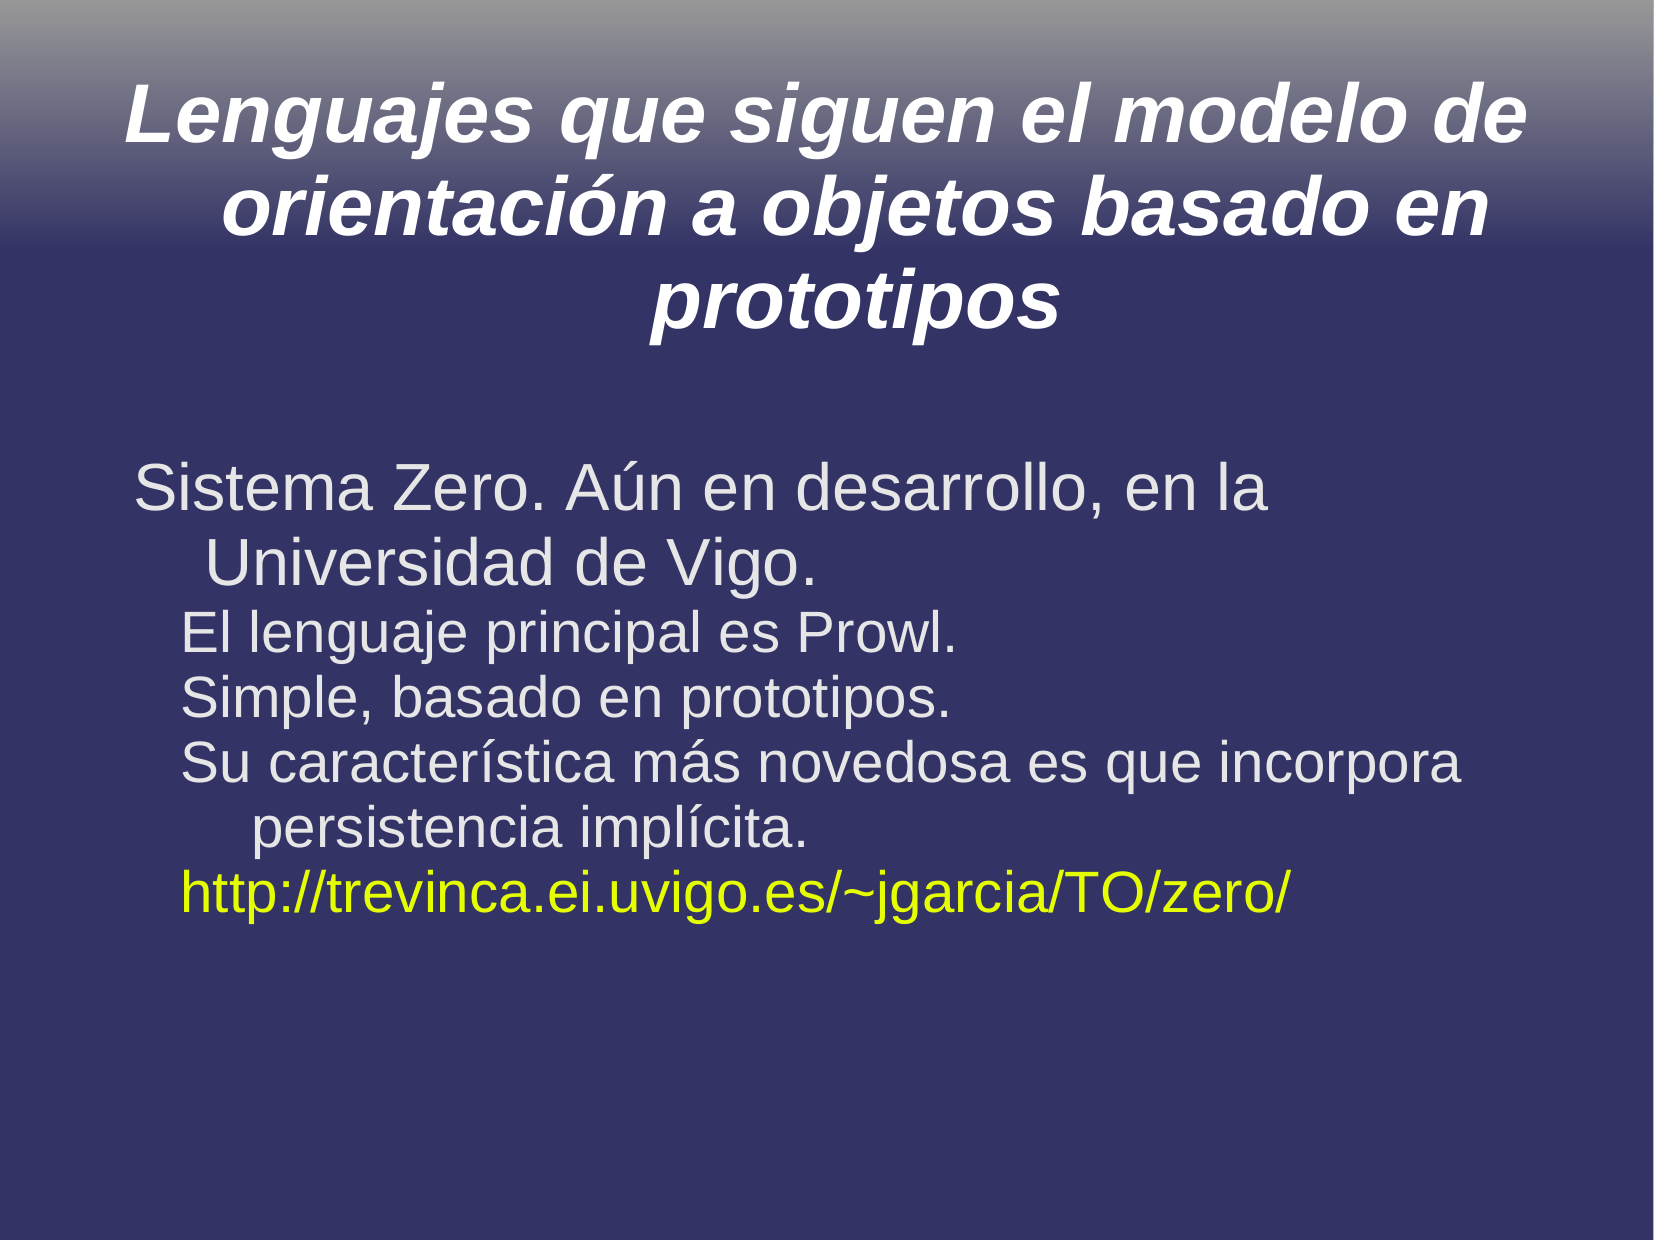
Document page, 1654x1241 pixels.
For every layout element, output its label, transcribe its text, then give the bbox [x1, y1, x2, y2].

list Sistema Zero. Aún en desarrollo, en la Universidad de Vigo. El lenguaje principal es Prowl. Simple, basado en prototipos. Su característica más novedosa es que incorpora persistencia implícita. http://trevinca.ei.uvigo.es/~jgarcia/TO/zero/ [121, 450, 1534, 1090]
title Lenguajes que siguen el modelo de orientación a objetos basado en prototipos [121, 65, 1534, 348]
